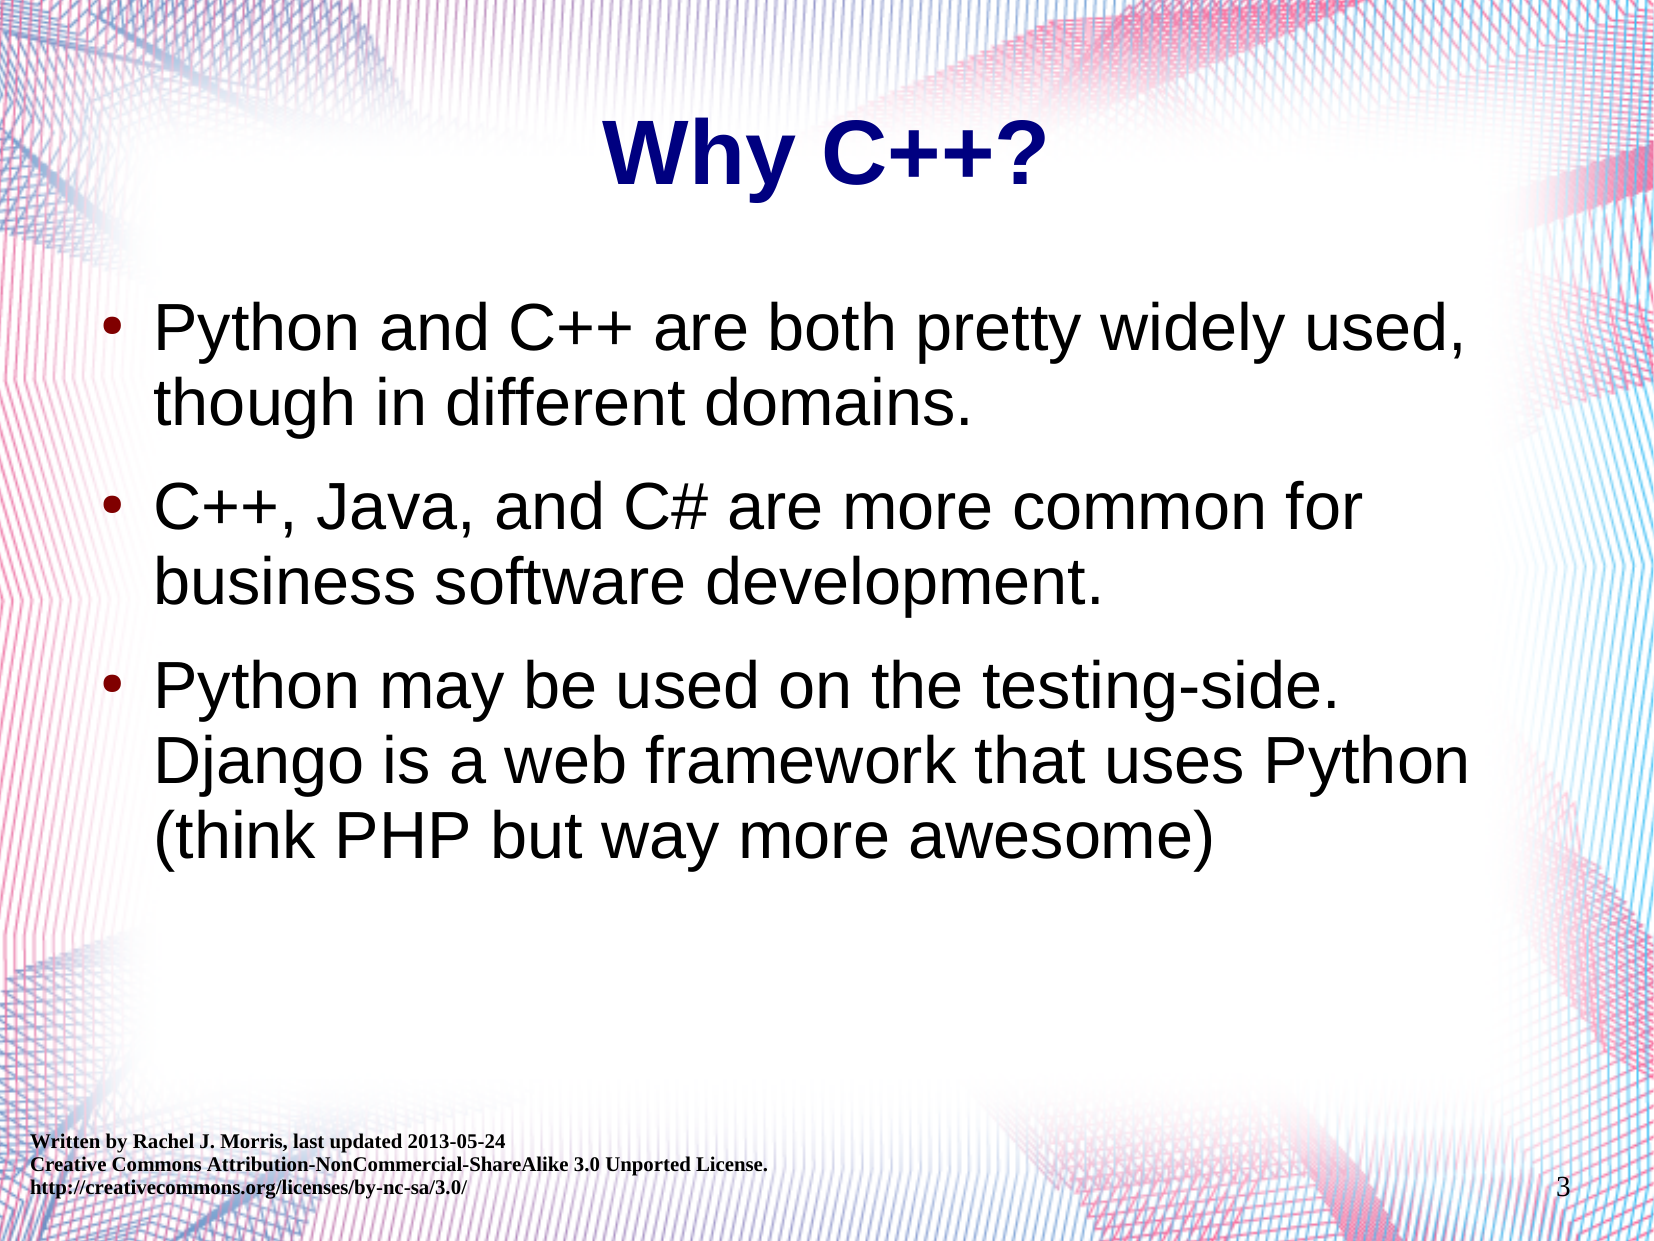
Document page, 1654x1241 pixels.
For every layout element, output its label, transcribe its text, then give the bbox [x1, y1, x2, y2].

title Why C++? [82, 49, 1571, 257]
picture [0, 0, 1654, 1241]
list Python and C++ are both pretty widely used, though in different domains. C++, Java, and C# are more common for business software development. Python may be used on the testing-side. Django is a web framework that uses Python (think PHP but way more awesome) [82, 290, 1571, 1010]
